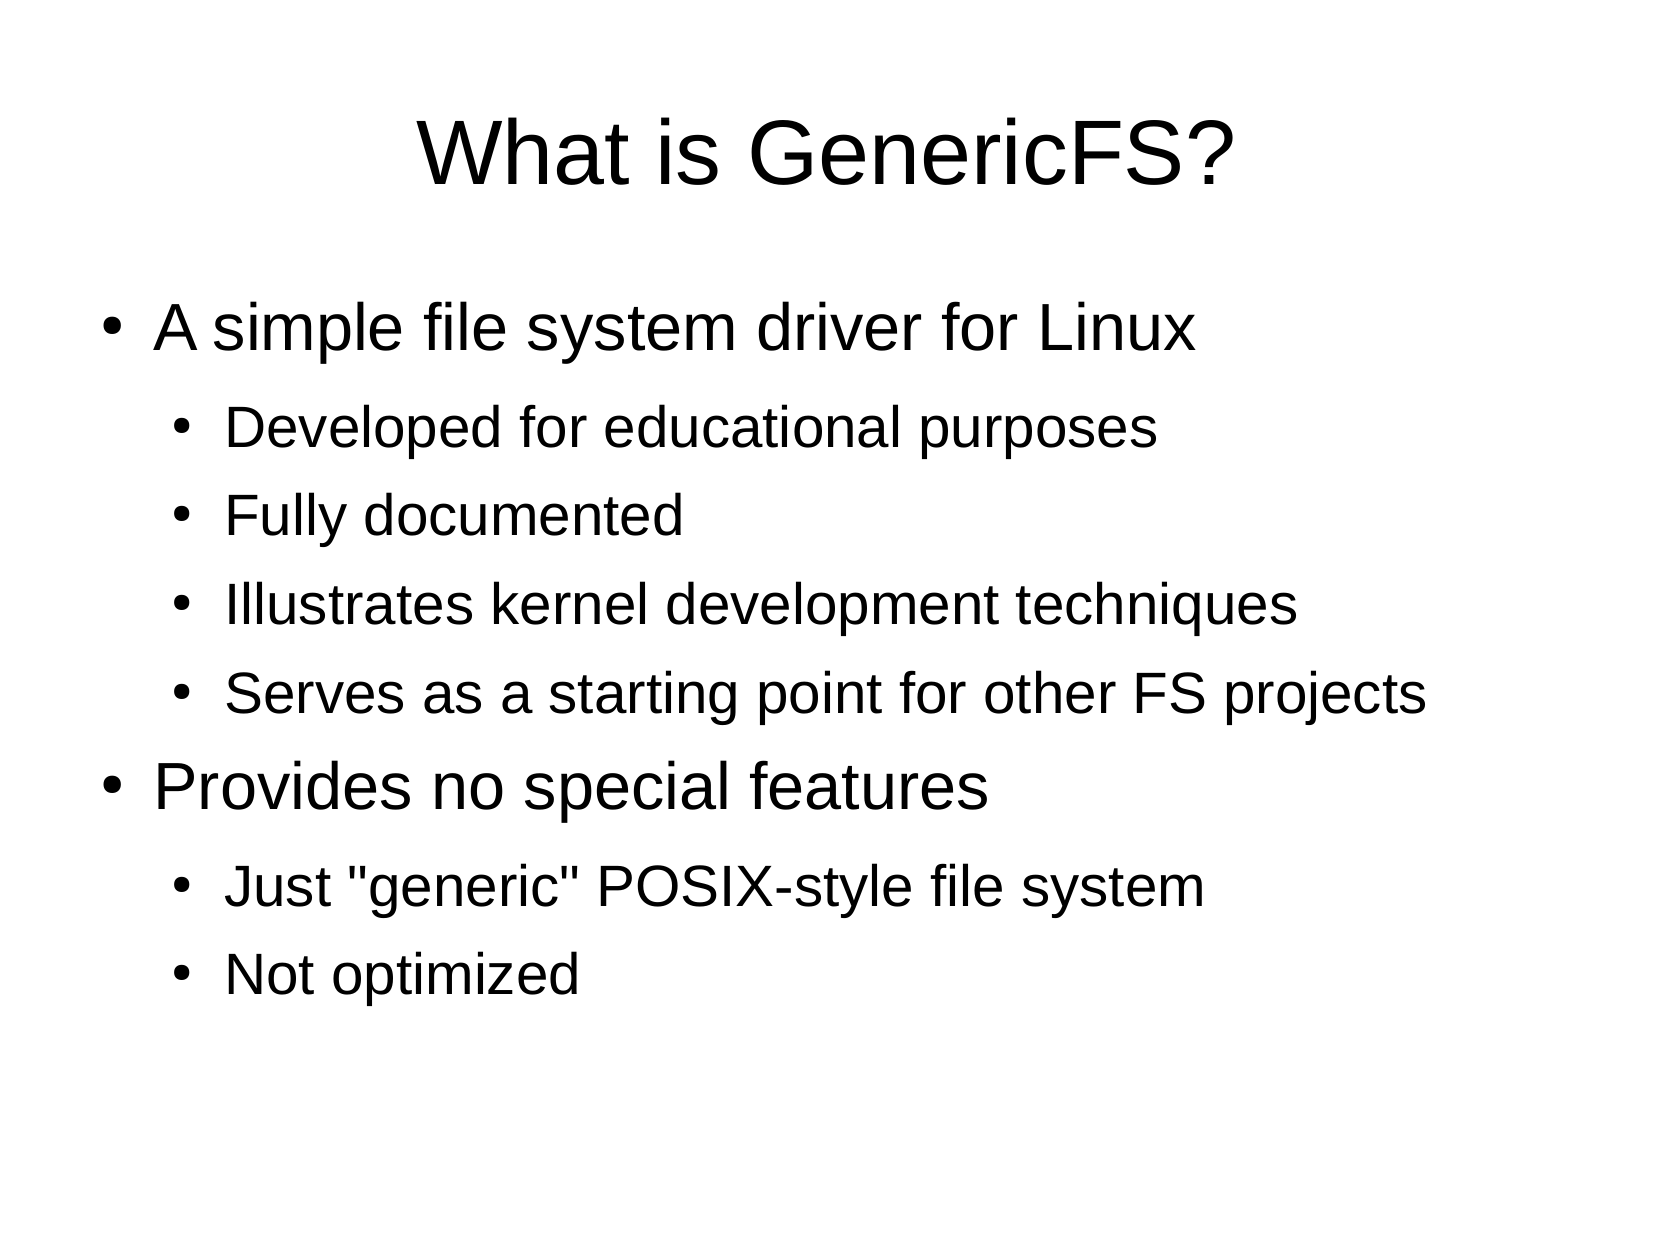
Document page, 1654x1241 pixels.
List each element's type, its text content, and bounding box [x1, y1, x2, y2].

list A simple file system driver for Linux Developed for educational purposes Fully documented Illustrates kernel development techniques Serves as a starting point for other FS projects Provides no special features Just "generic" POSIX-style file system Not optimized [82, 290, 1571, 1010]
title What is GenericFS? [82, 49, 1571, 257]
